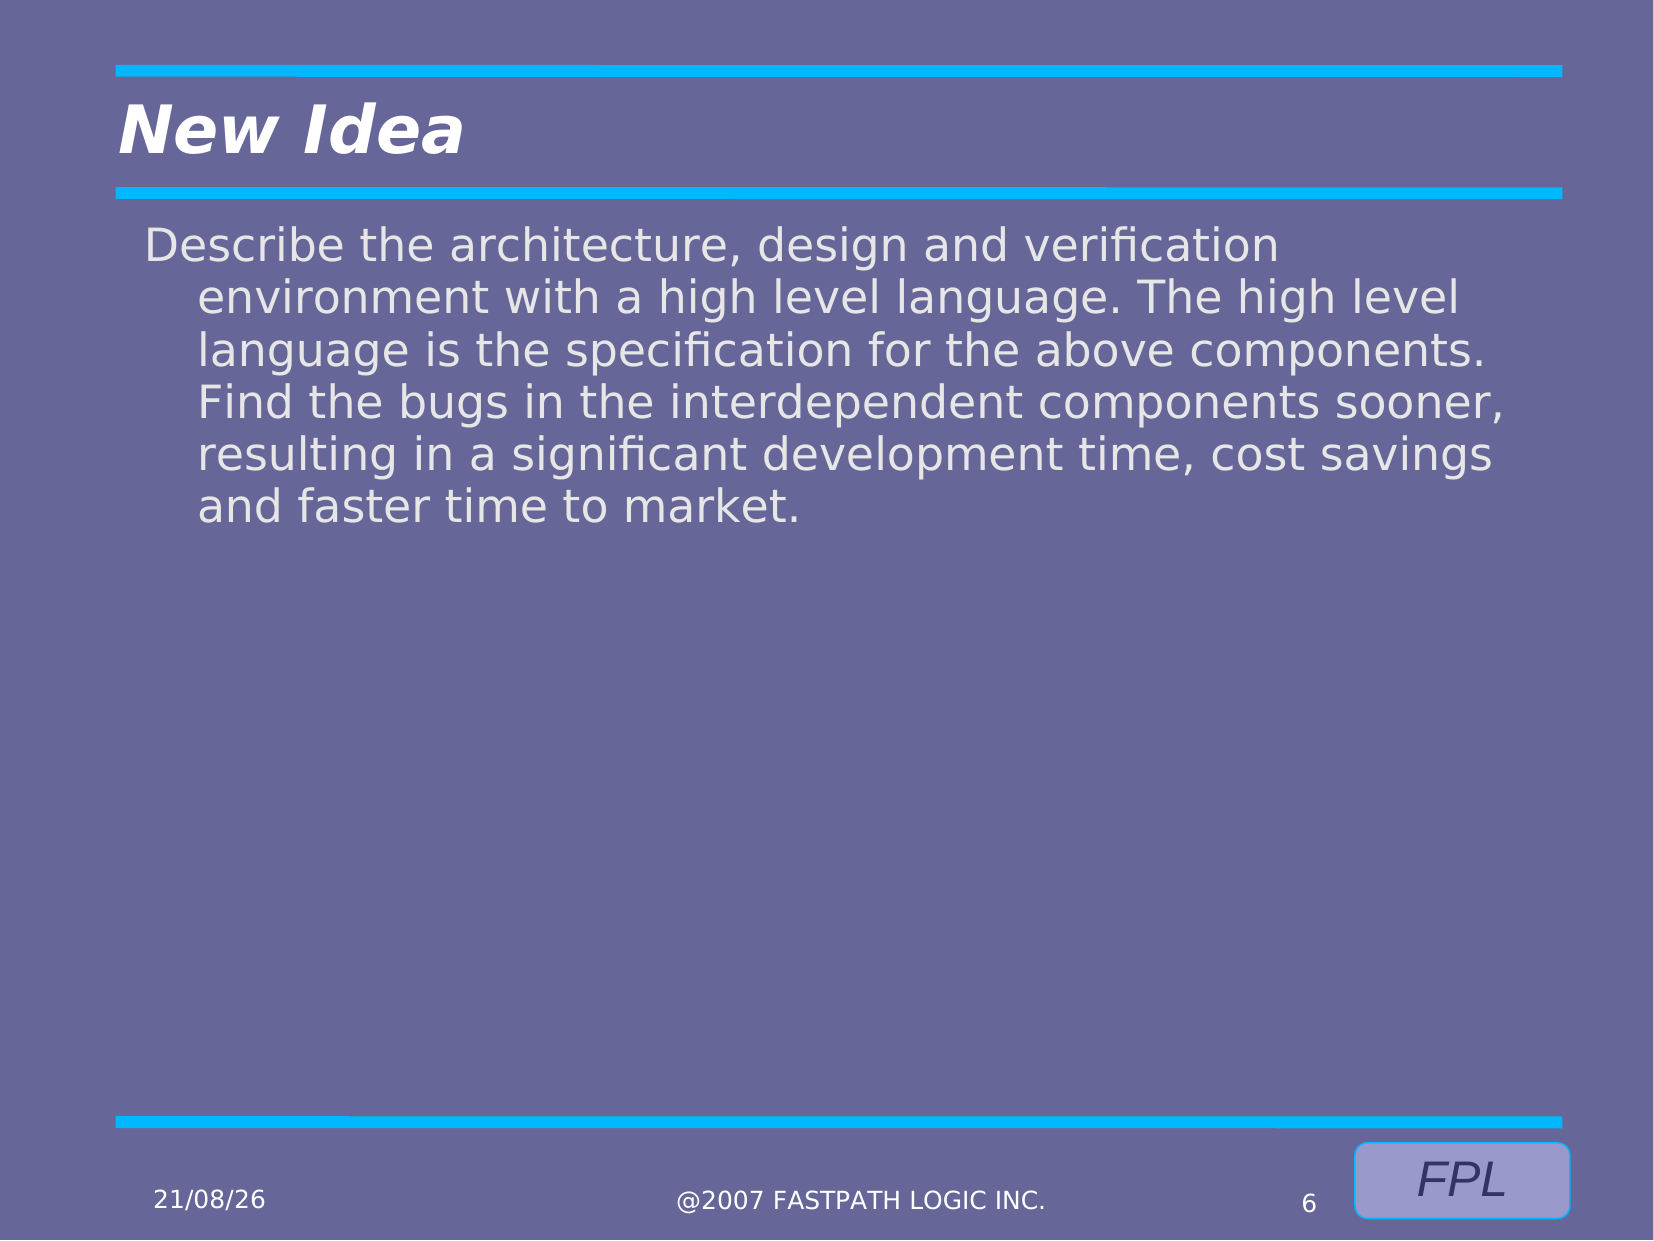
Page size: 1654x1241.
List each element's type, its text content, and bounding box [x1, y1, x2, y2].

title New Idea [118, 41, 1531, 220]
list Describe the architecture, design and verification environment with a high level language. The high level language is the specification for the above components. Find the bugs in the interdependent components sooner, resulting in a significant development time, cost savings and faster time to market. [126, 219, 1566, 1133]
